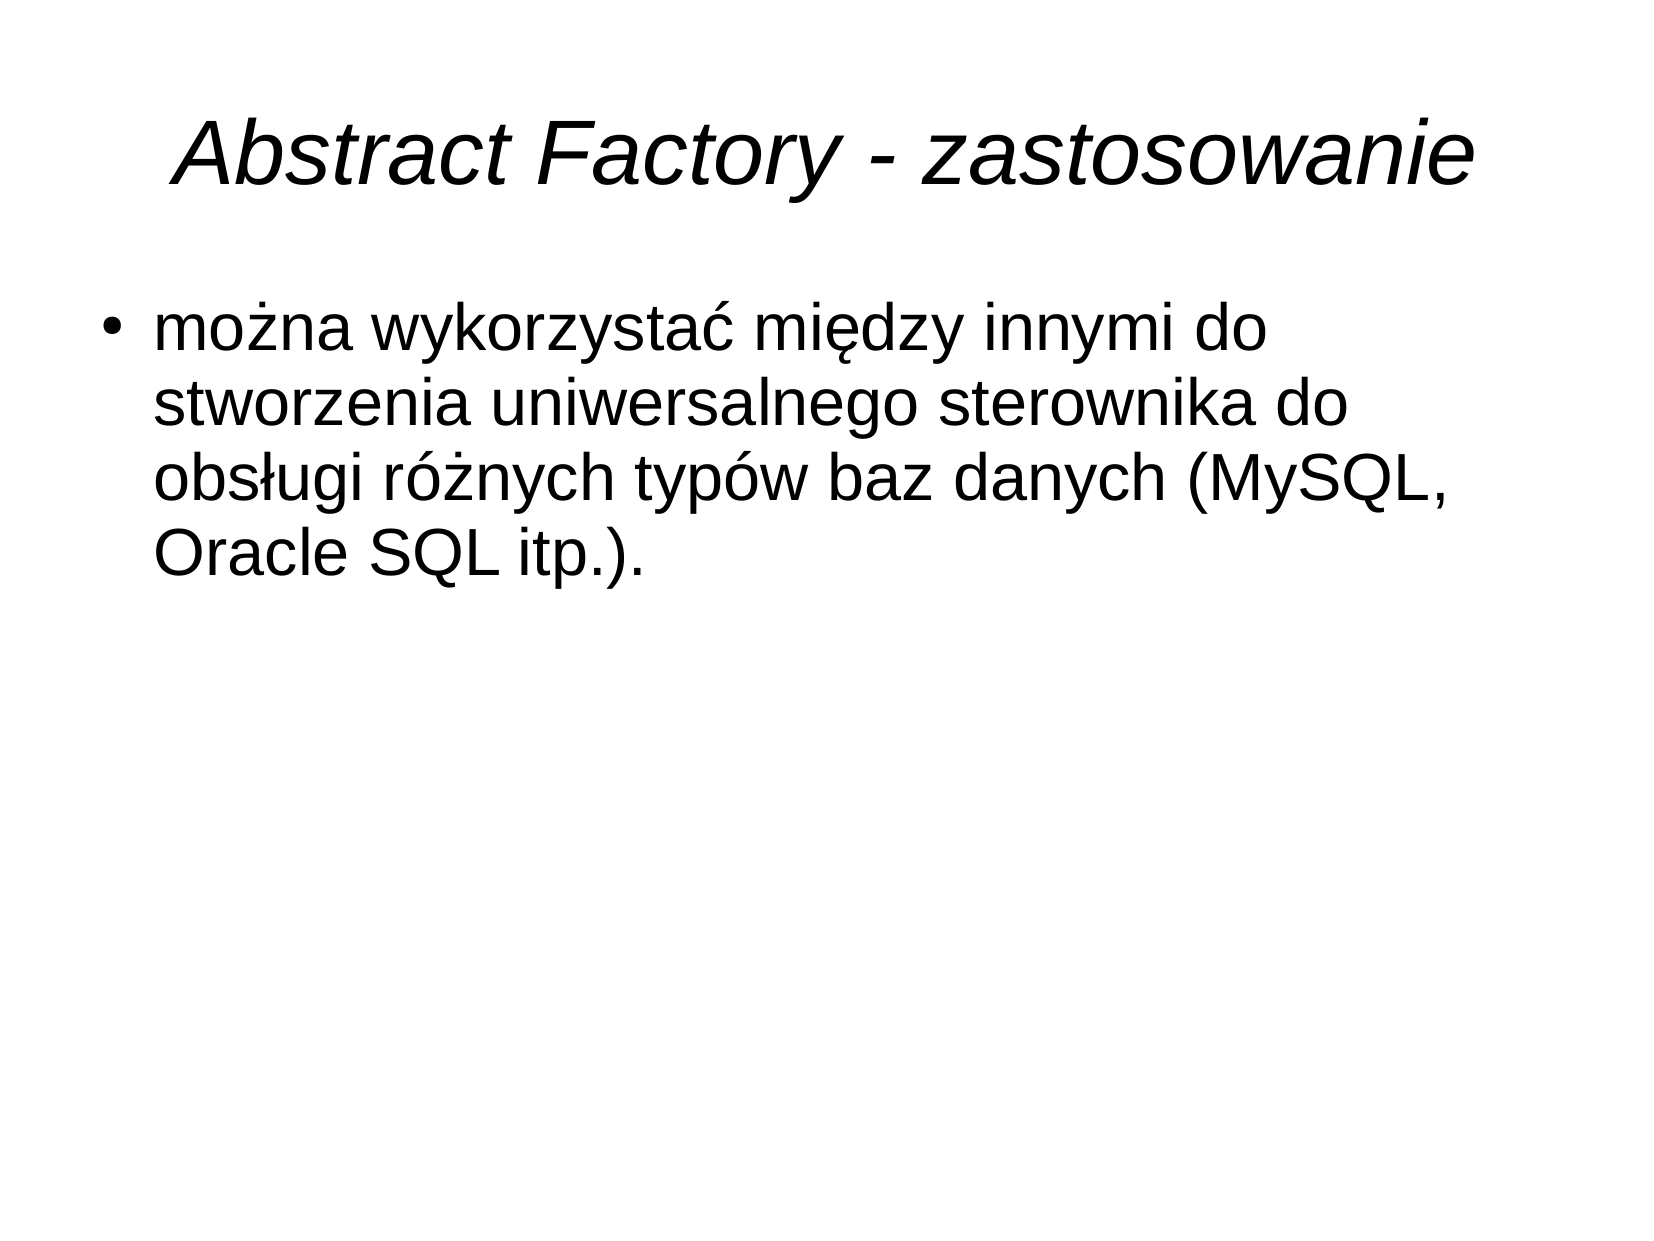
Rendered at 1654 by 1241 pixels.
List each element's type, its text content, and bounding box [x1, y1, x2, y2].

list można wykorzystać między innymi do stworzenia uniwersalnego sterownika do obsługi różnych typów baz danych (MySQL, Oracle SQL itp.). [82, 290, 1571, 1010]
title Abstract Factory - zastosowanie [82, 49, 1571, 257]
